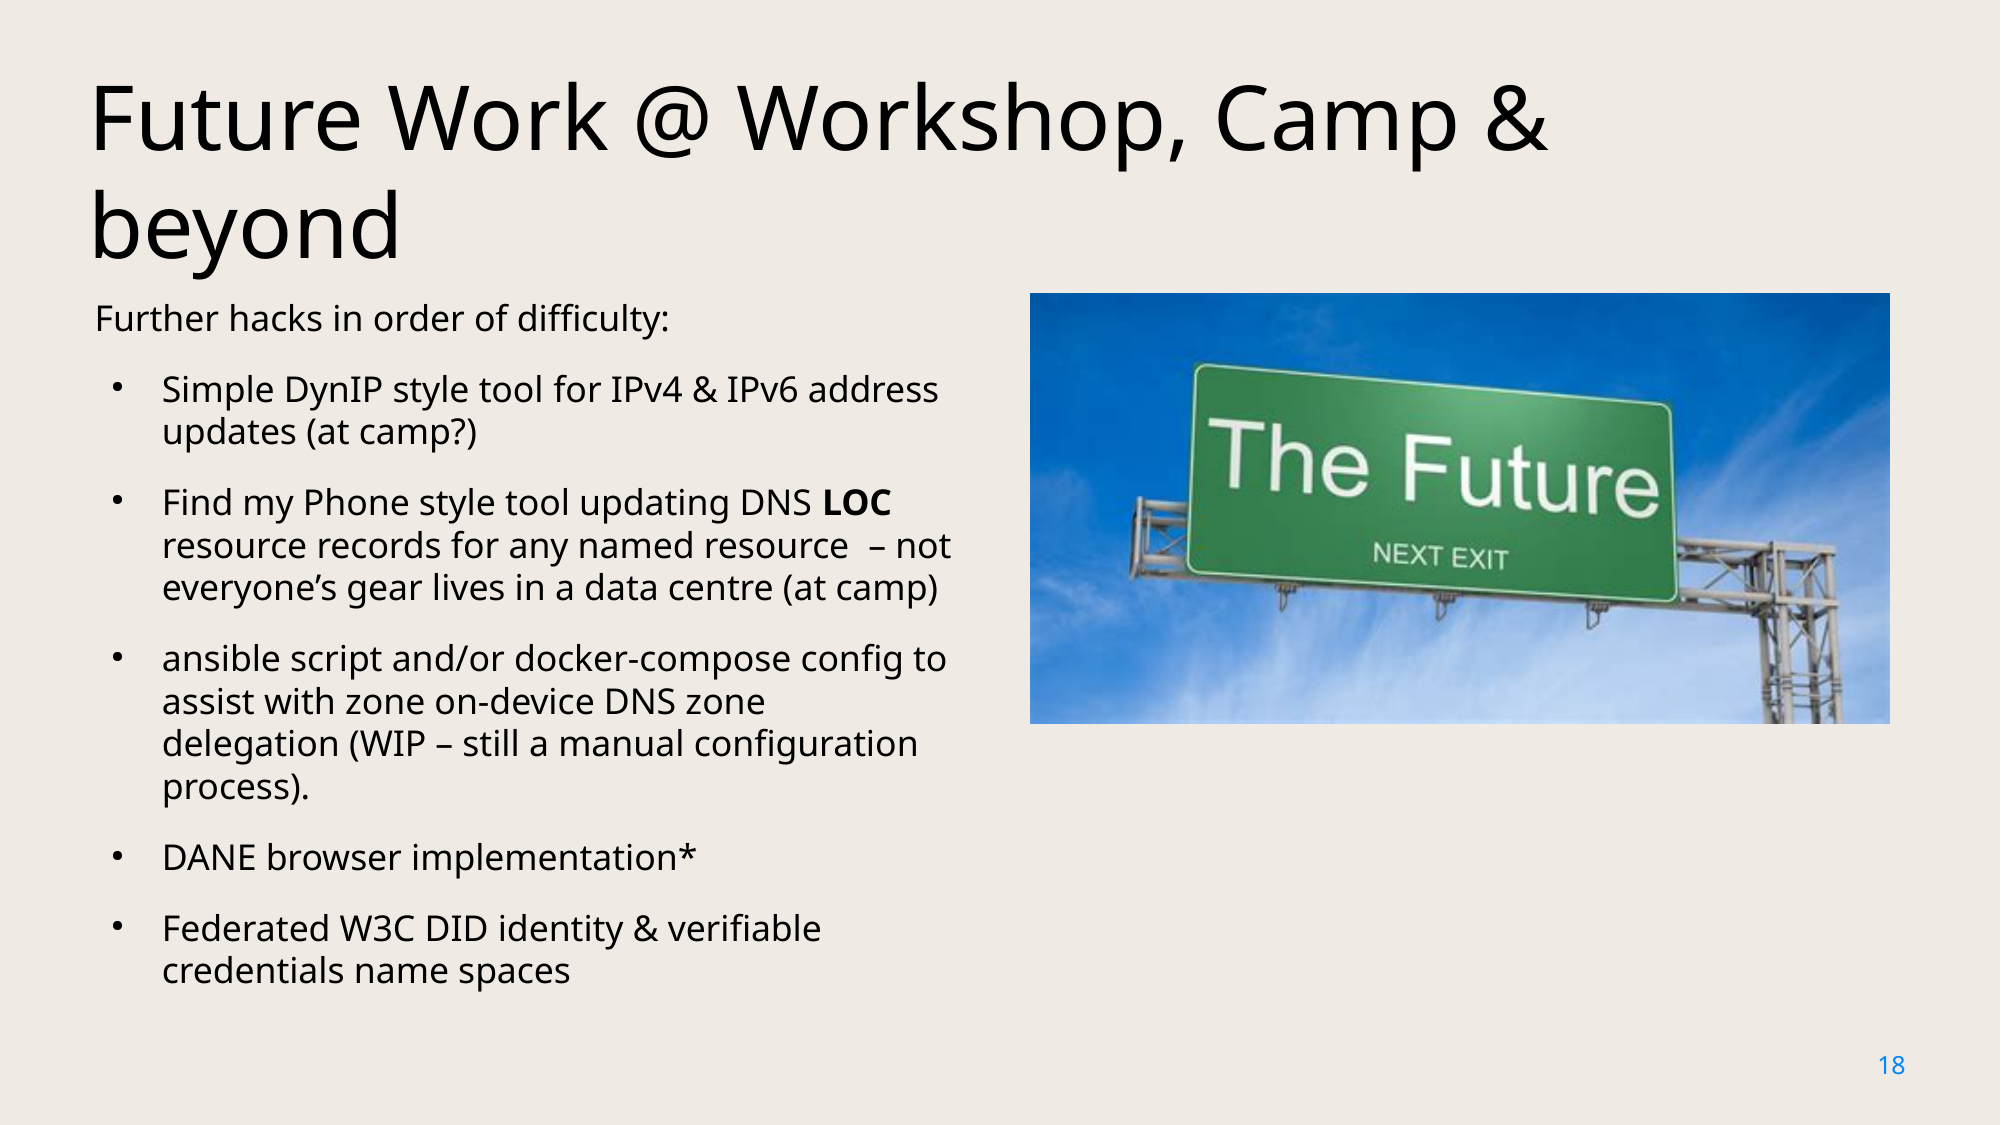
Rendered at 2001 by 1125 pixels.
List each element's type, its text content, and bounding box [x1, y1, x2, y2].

list Further hacks in order of difficulty: Simple DynIP style tool for IPv4 & IPv6 address updates (at camp?) Find my Phone style tool updating DNS LOC resource records for any named resource – not everyone’s gear lives in a data centre (at camp) ansible script and/or docker-compose config to assist with zone on-device DNS zone delegation (WIP – still a manual configuration process). DANE browser implementation* Federated W3C DID identity & verifiable credentials name spaces [94, 295, 953, 1002]
picture [1030, 293, 1890, 724]
slide_number <number> [1862, 1042, 1957, 1103]
title Future Work @ Workshop, Camp & beyond [88, 59, 1863, 278]
